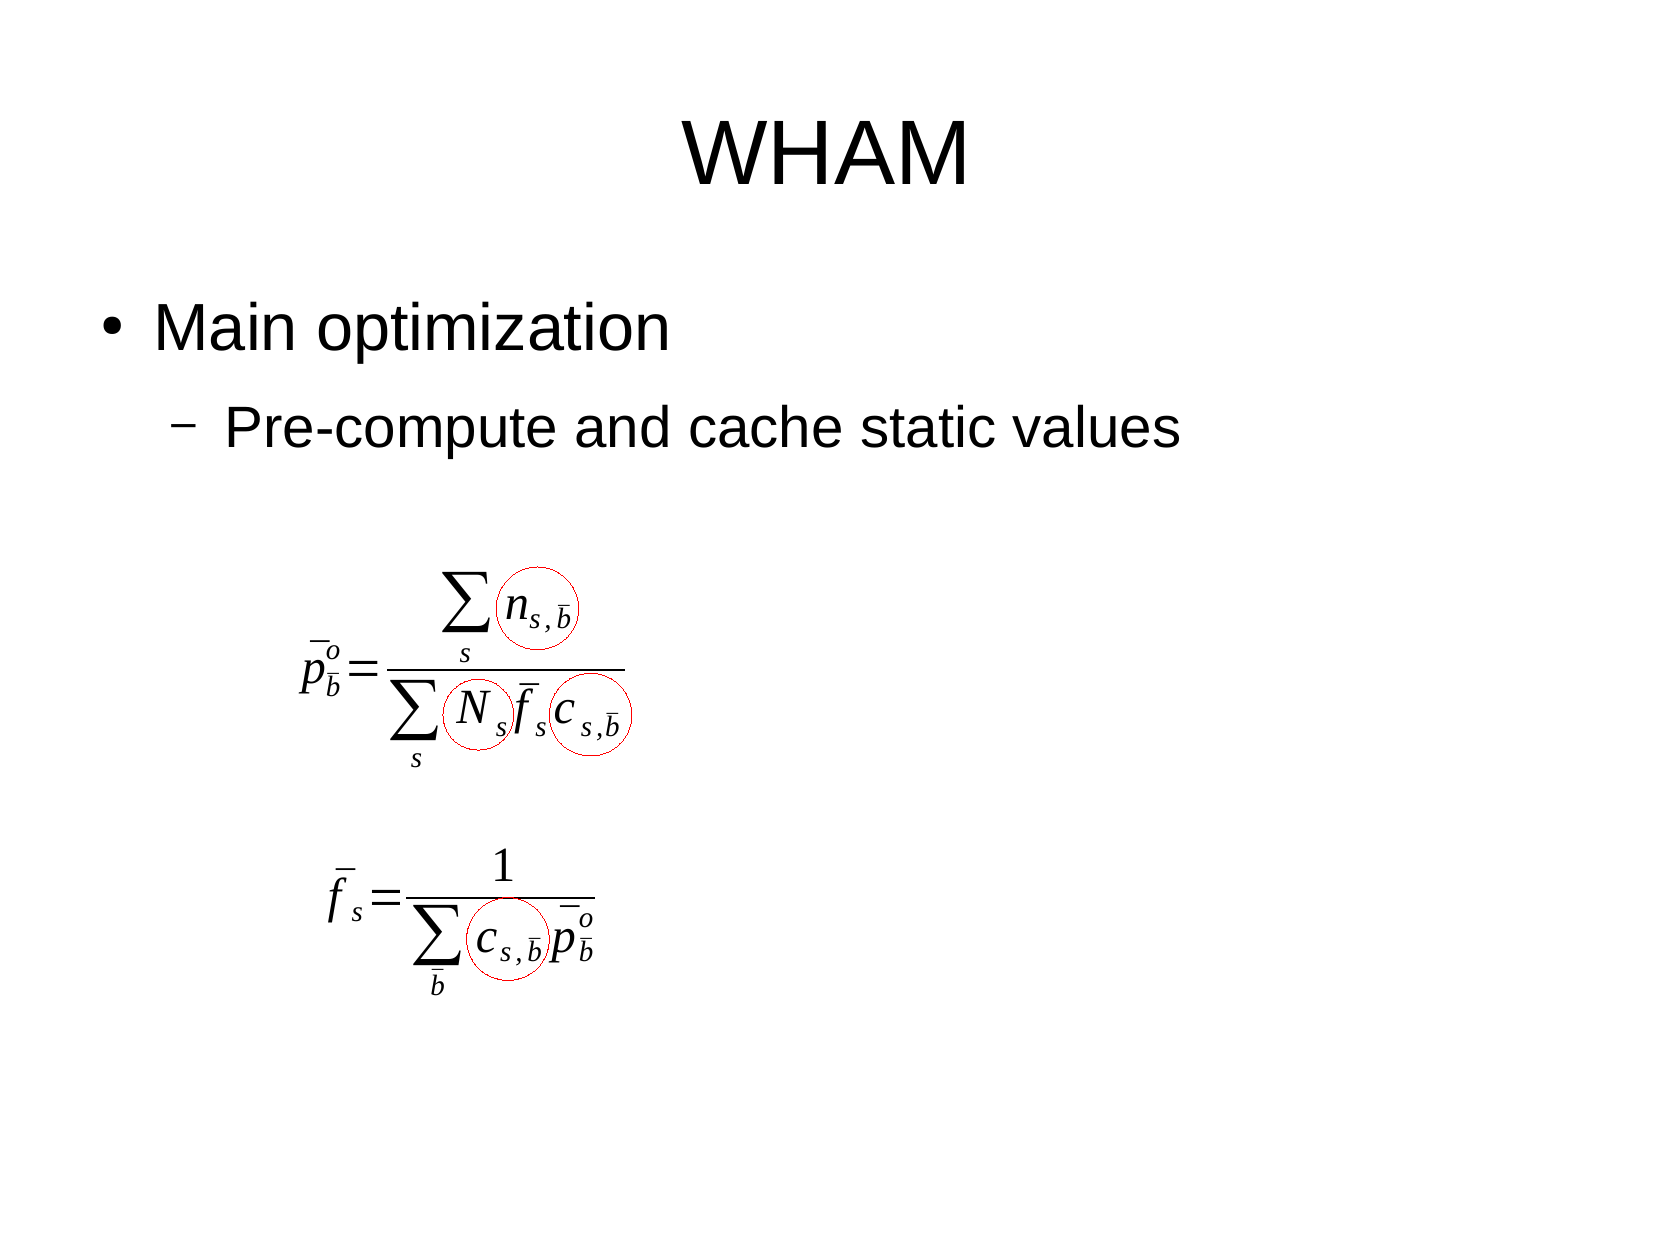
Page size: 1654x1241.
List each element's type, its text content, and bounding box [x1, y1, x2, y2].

list Main optimization Pre-compute and cache static values [82, 290, 1538, 1241]
chart [283, 566, 638, 775]
chart [315, 838, 611, 1001]
title WHAM [82, 49, 1571, 257]
